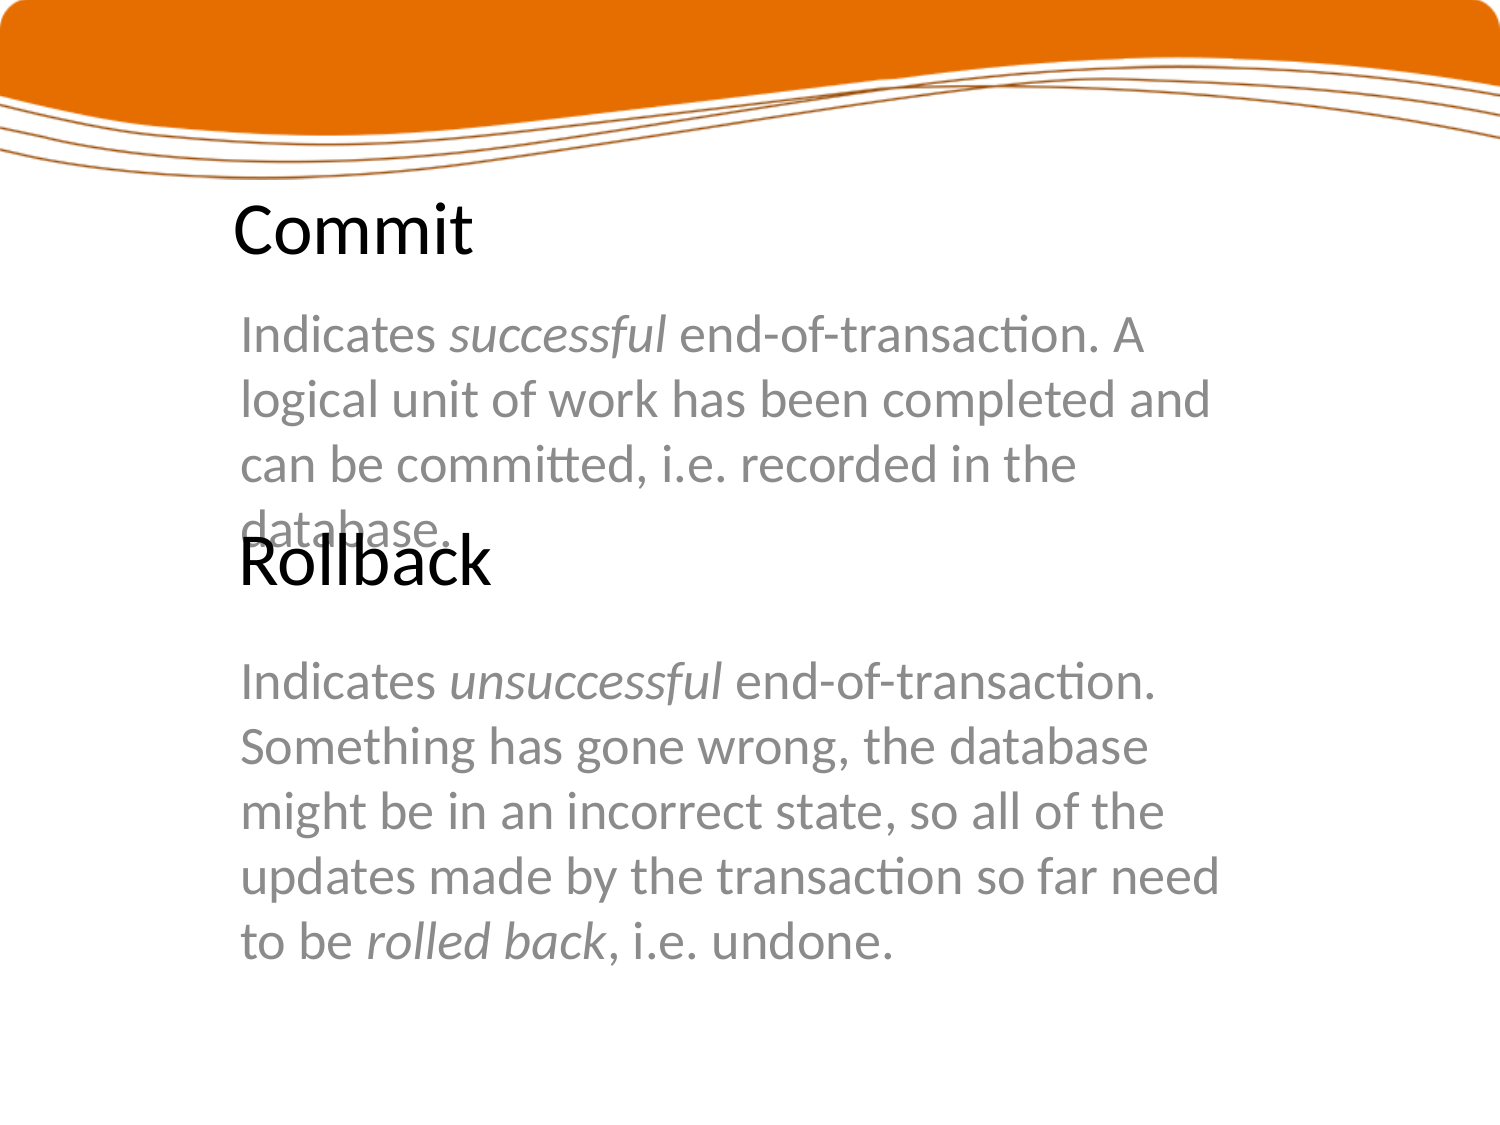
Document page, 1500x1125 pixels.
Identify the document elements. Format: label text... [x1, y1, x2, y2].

subtitle Indicates successful end-of-transaction. A logical unit of work has been completed and can be committed, i.e. recorded in the database. Indicates unsuccessful end-of-transaction. Something has gone wrong, the database might be in an incorrect state, so all of the updates made by the transaction so far need to be rolled back, i.e. undone. [225, 290, 1275, 503]
picture [0, 0, 1500, 180]
subtitle Indicates successful end-of-transaction. A logical unit of work has been completed and can be committed, i.e. recorded in the database. Indicates unsuccessful end-of-transaction. Something has gone wrong, the database might be in an incorrect state, so all of the updates made by the transaction so far need to be rolled back, i.e. undone. [225, 609, 1275, 988]
text_box Commit [218, 172, 1282, 278]
text_box Rollback [223, 503, 1288, 609]
